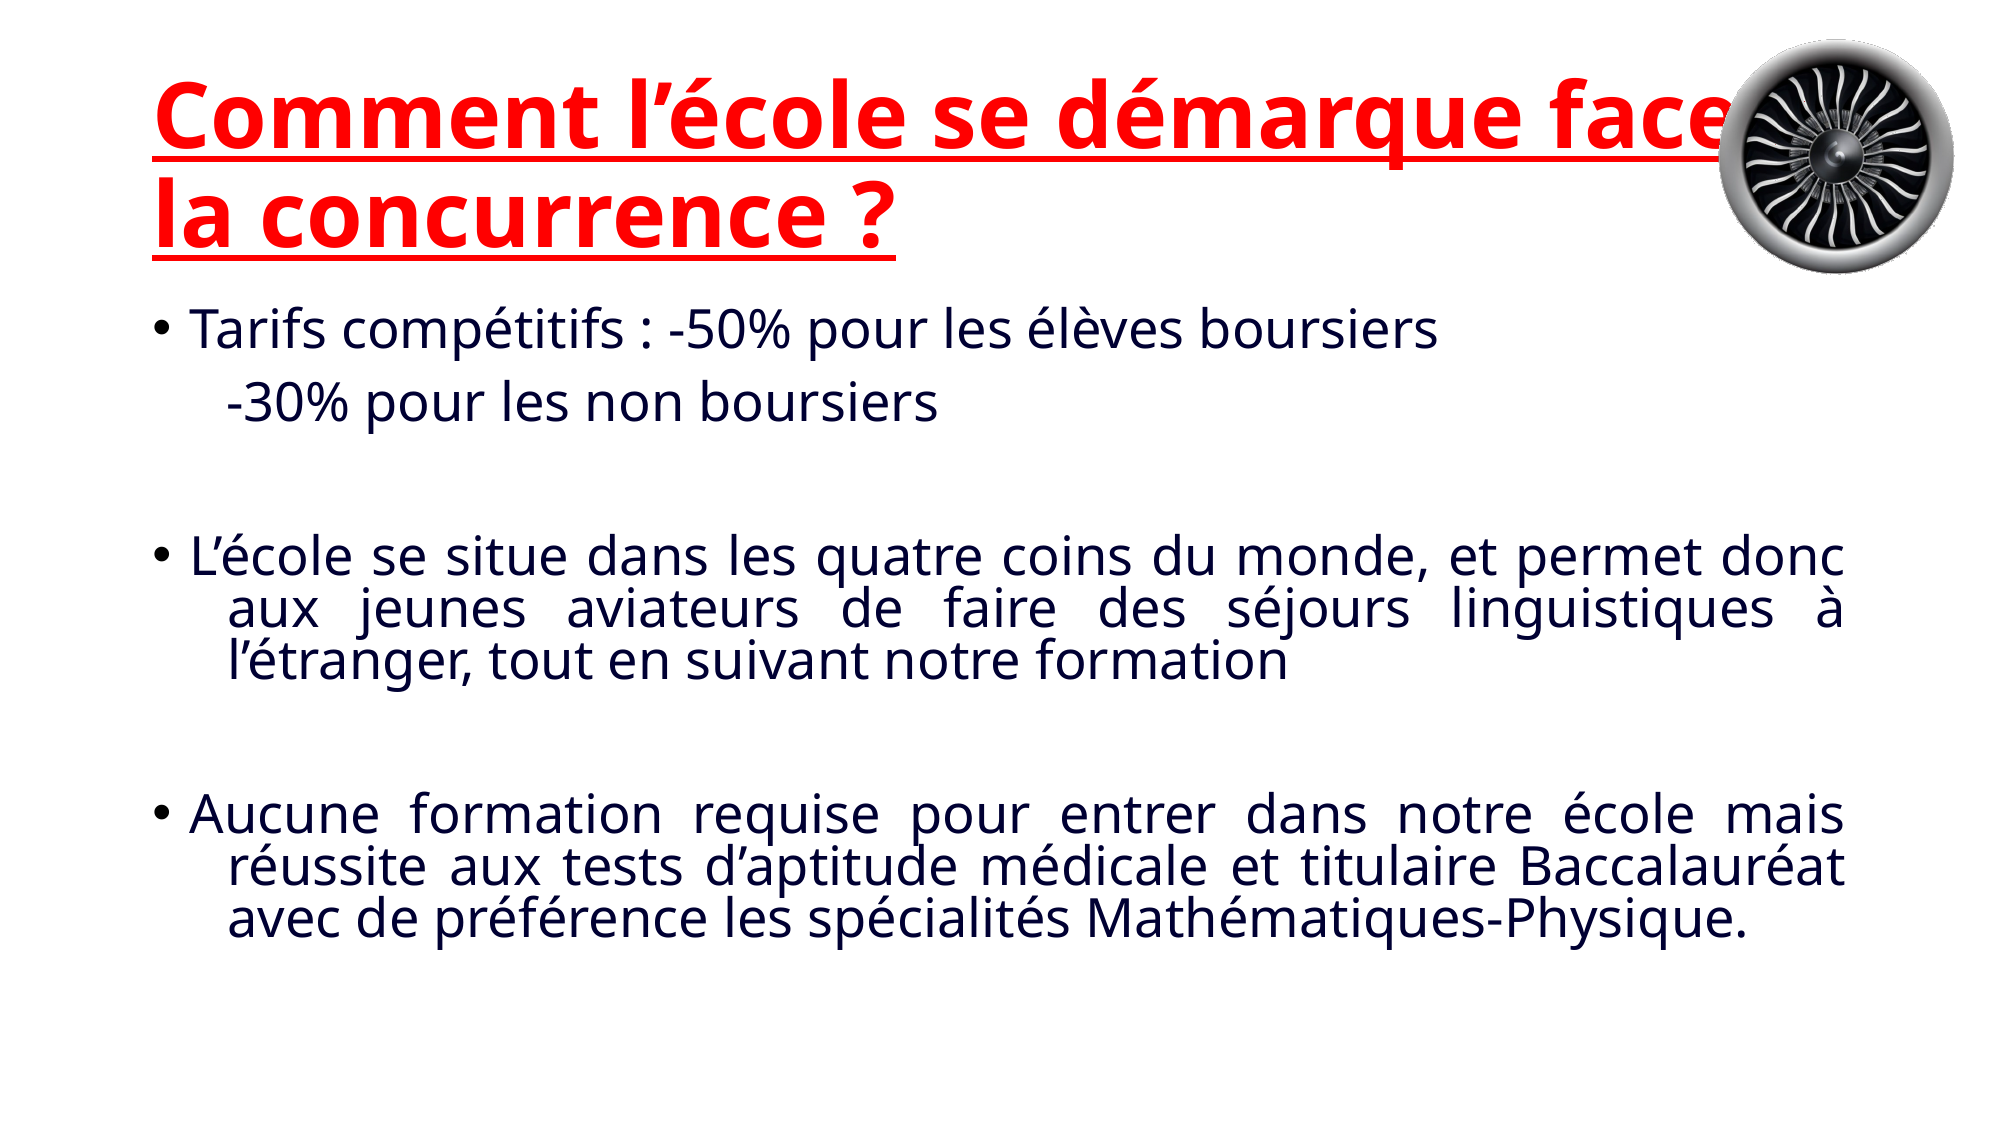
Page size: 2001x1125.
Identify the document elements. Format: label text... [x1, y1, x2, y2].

list Tarifs compétitifs : -50% pour les élèves boursiers -30% pour les non boursiers L’école se situe dans les quatre coins du monde, et permet donc aux jeunes aviateurs de faire des séjours linguistiques à l’étranger, tout en suivant notre formation Aucune formation requise pour entrer dans notre école mais réussite aux tests d’aptitude médicale et titulaire Baccalauréat avec de préférence les spécialités Mathématiques-Physique. [137, 299, 1863, 1014]
picture [1697, 28, 1979, 296]
title Comment l’école se démarque face à la concurrence ? [137, 59, 1697, 278]
